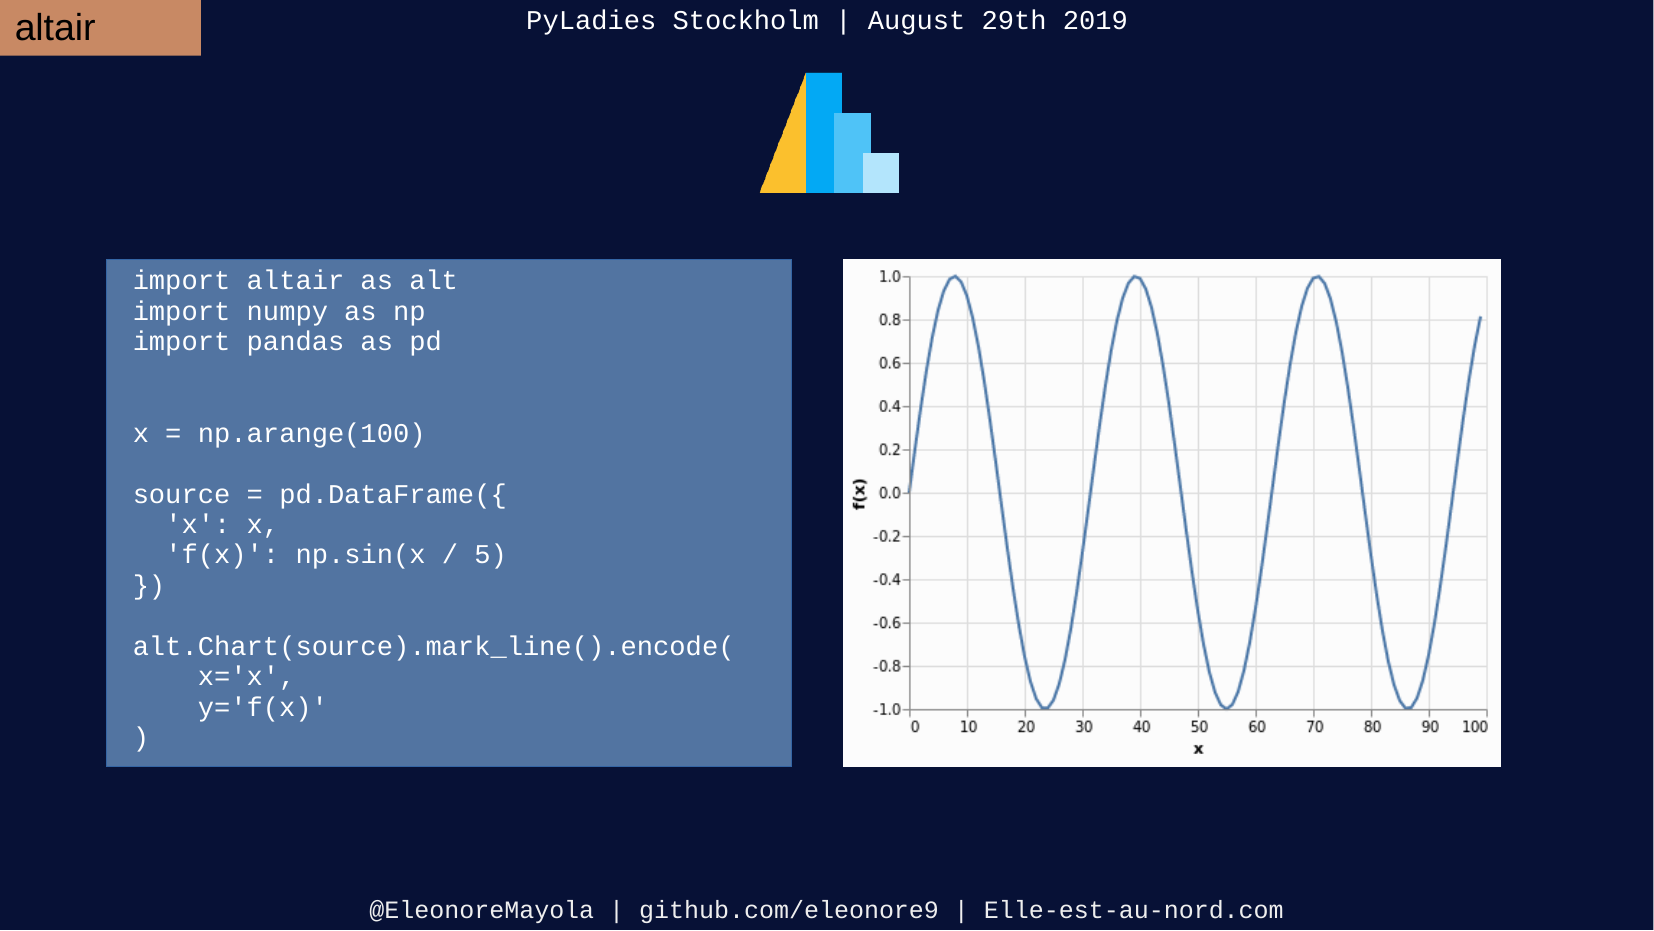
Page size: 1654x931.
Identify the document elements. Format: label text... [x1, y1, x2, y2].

picture [843, 259, 1501, 767]
text_box @EleonoreMayola | github.com/eleonore9 | Elle-est-au-nord.com [295, 862, 1359, 931]
text_box altair [0, 0, 201, 56]
text_box [106, 259, 118, 767]
picture [748, 60, 910, 213]
text_box import altair as alt import numpy as np import pandas as pd x = np.arange(100) source = pd.DataFrame({ 'x': x, 'f(x)': np.sin(x / 5) }) alt.Chart(source).mark_line().encode( x='x', y='f(x)' ) [118, 259, 792, 770]
text_box PyLadies Stockholm | August 29th 2019 [265, 0, 1388, 60]
